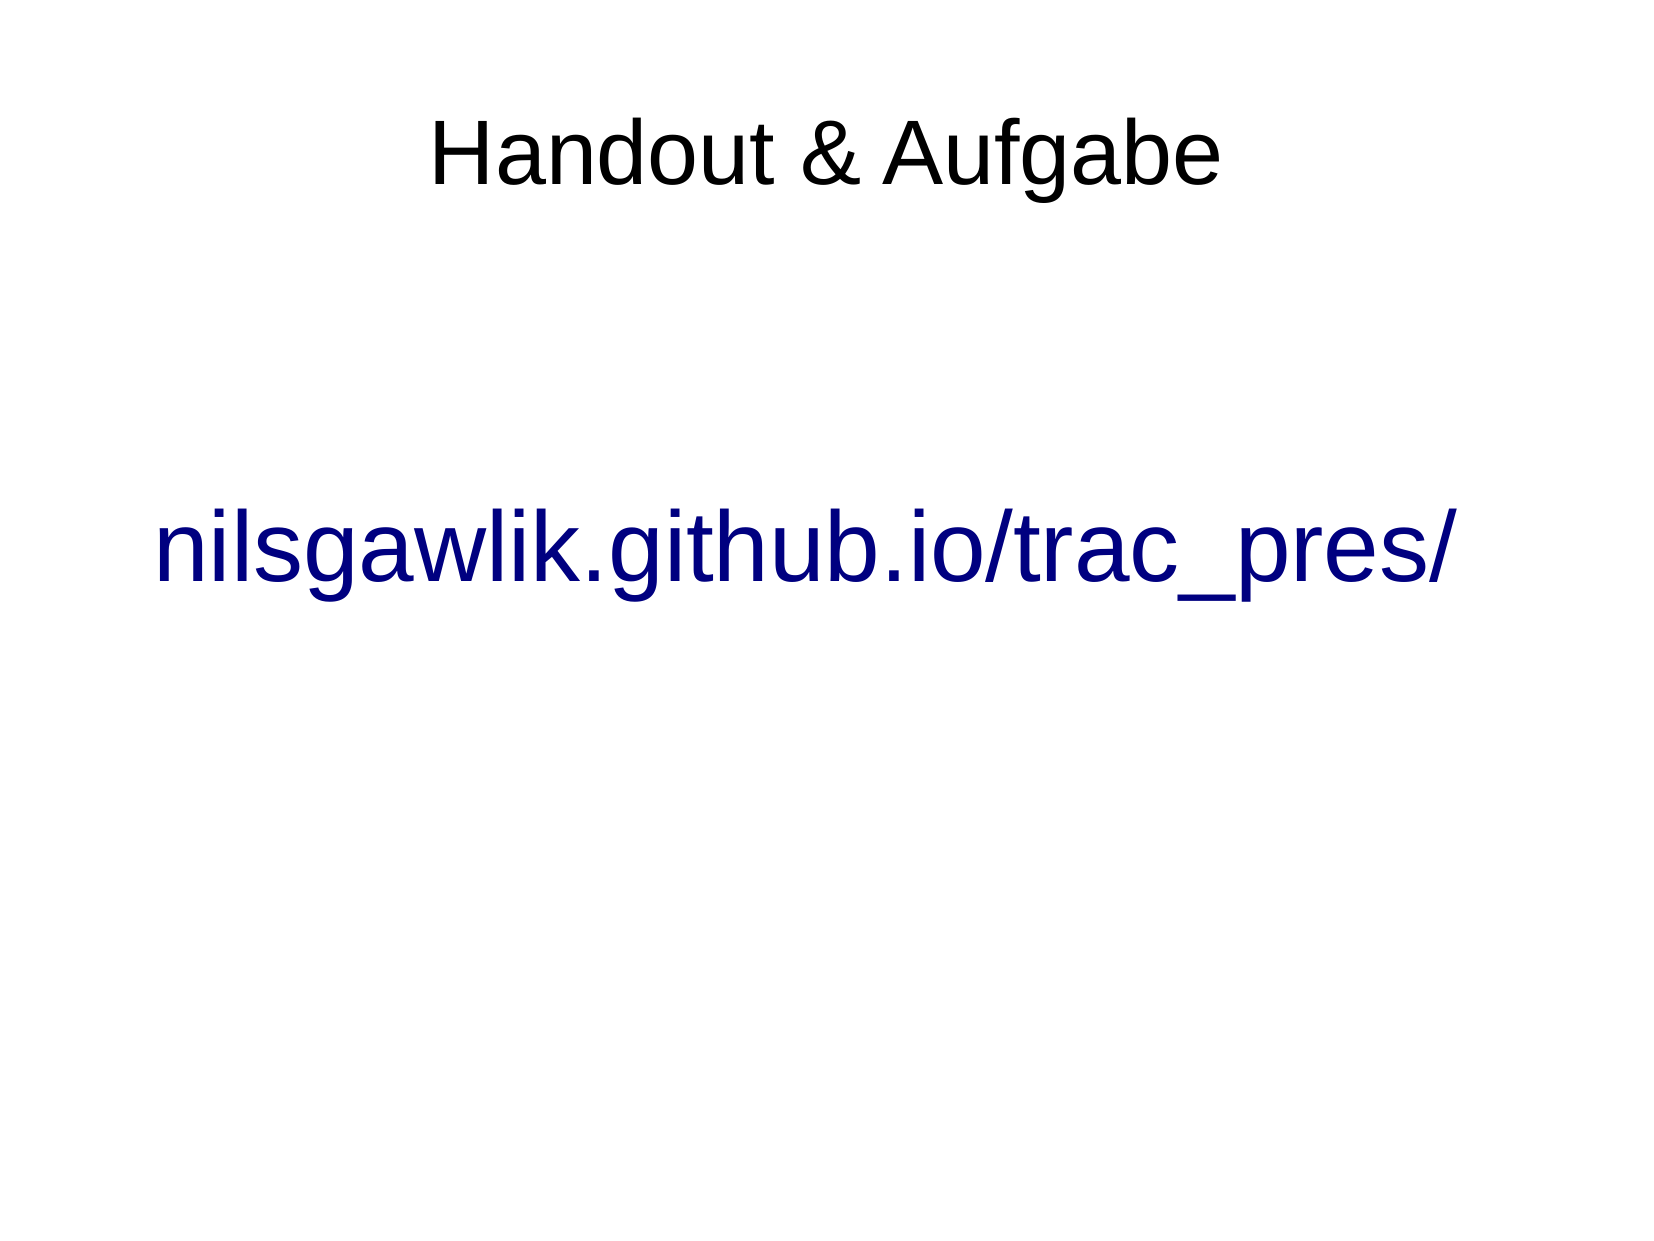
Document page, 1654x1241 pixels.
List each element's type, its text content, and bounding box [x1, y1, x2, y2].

title Handout & Aufgabe [82, 49, 1571, 257]
list nilsgawlik.github.io/trac_pres/ [82, 490, 1571, 615]
